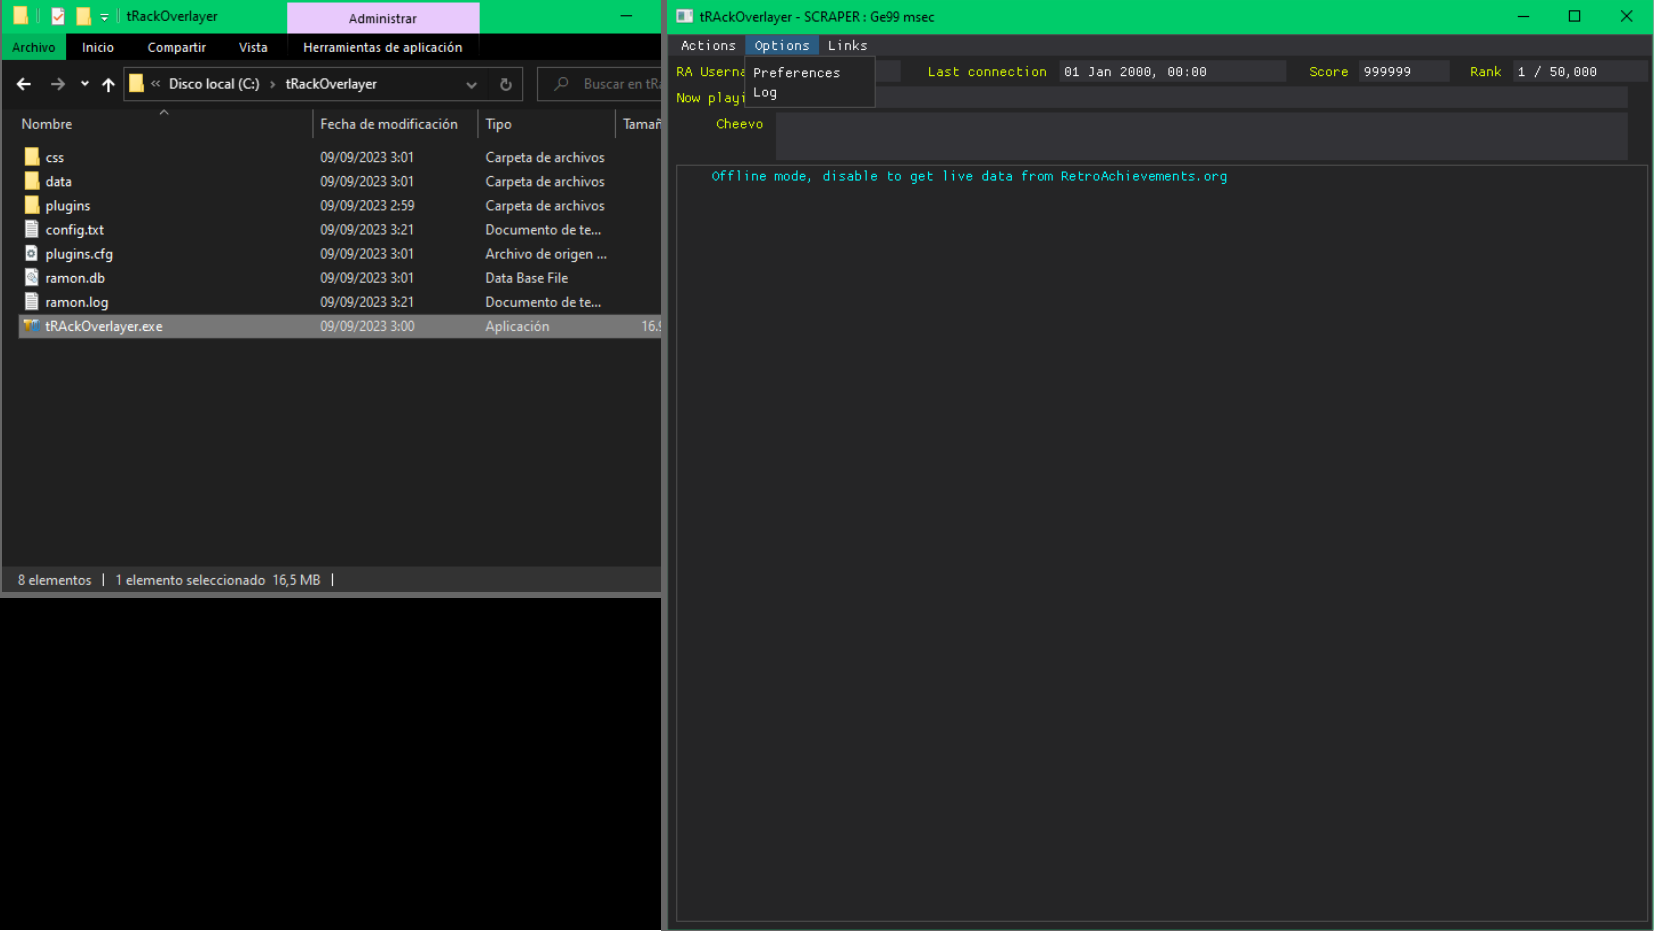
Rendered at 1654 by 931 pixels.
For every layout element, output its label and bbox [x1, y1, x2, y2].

picture [2, 0, 661, 593]
picture [666, 0, 1654, 931]
